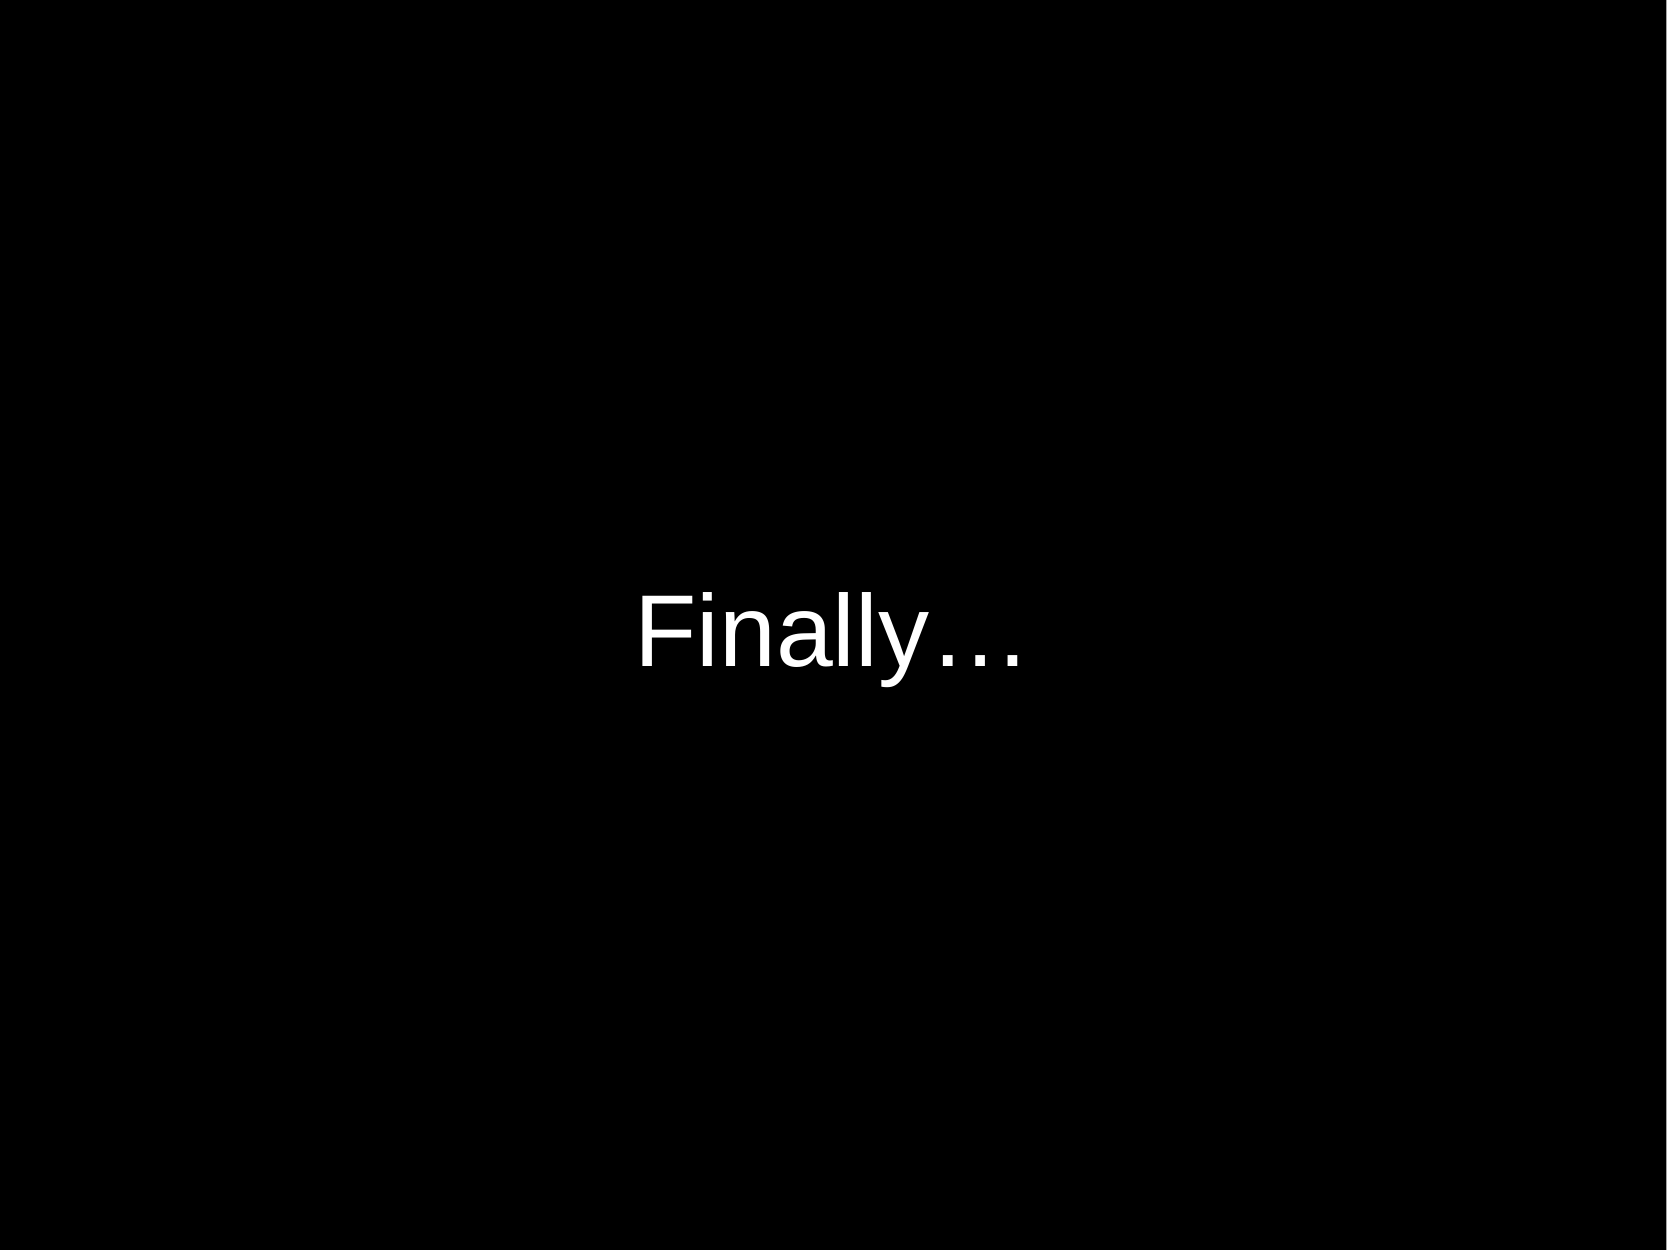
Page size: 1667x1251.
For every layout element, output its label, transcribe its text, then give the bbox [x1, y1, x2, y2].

text_box Finally… [90, 573, 1577, 691]
